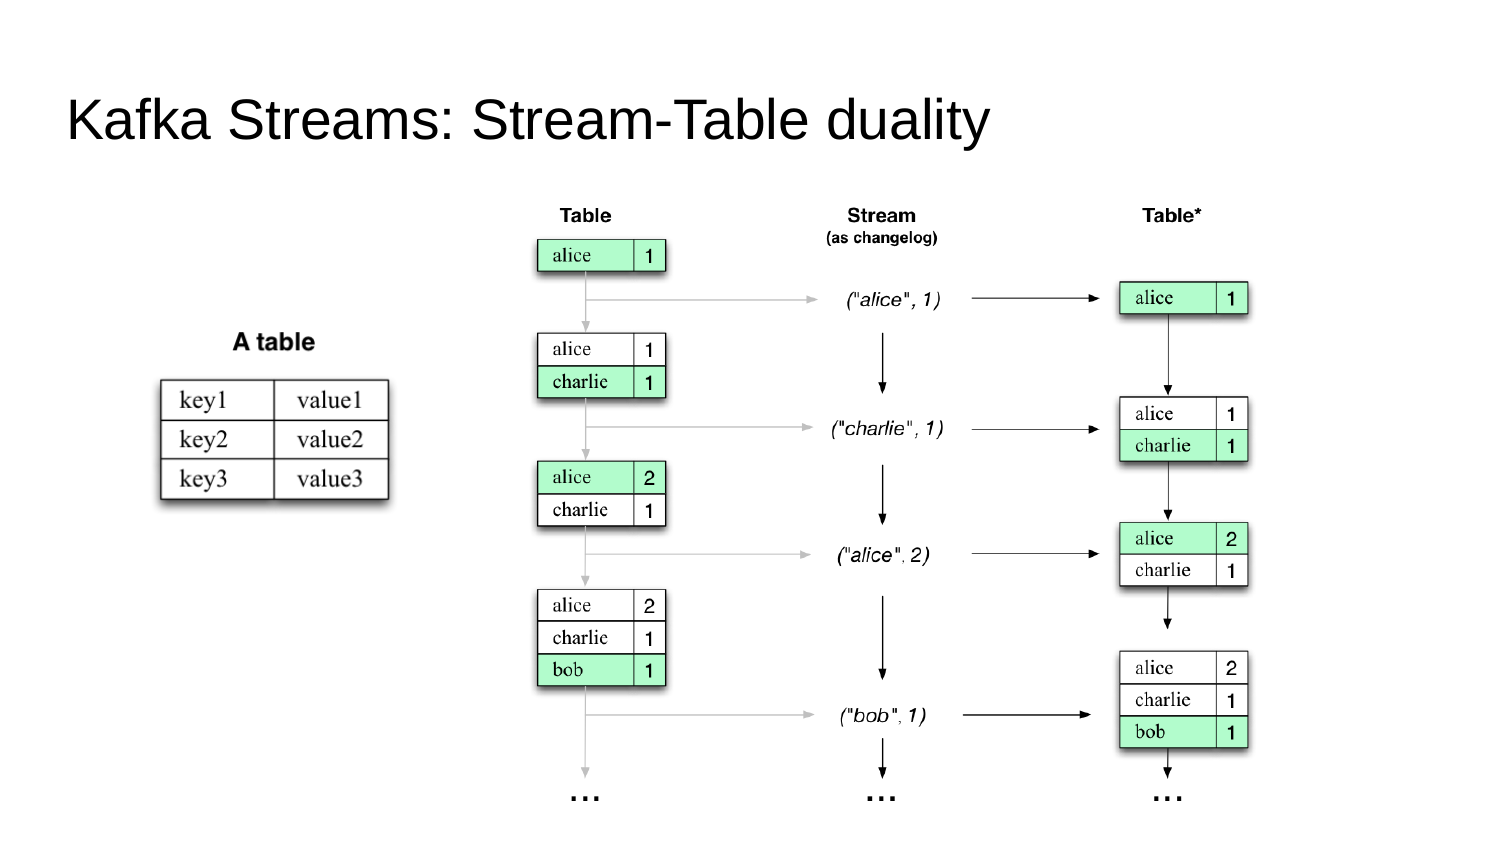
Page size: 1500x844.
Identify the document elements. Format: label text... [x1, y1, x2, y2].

title Kafka Streams: Stream-Table duality [51, 72, 1449, 167]
picture [132, 312, 415, 532]
picture [514, 191, 1270, 819]
